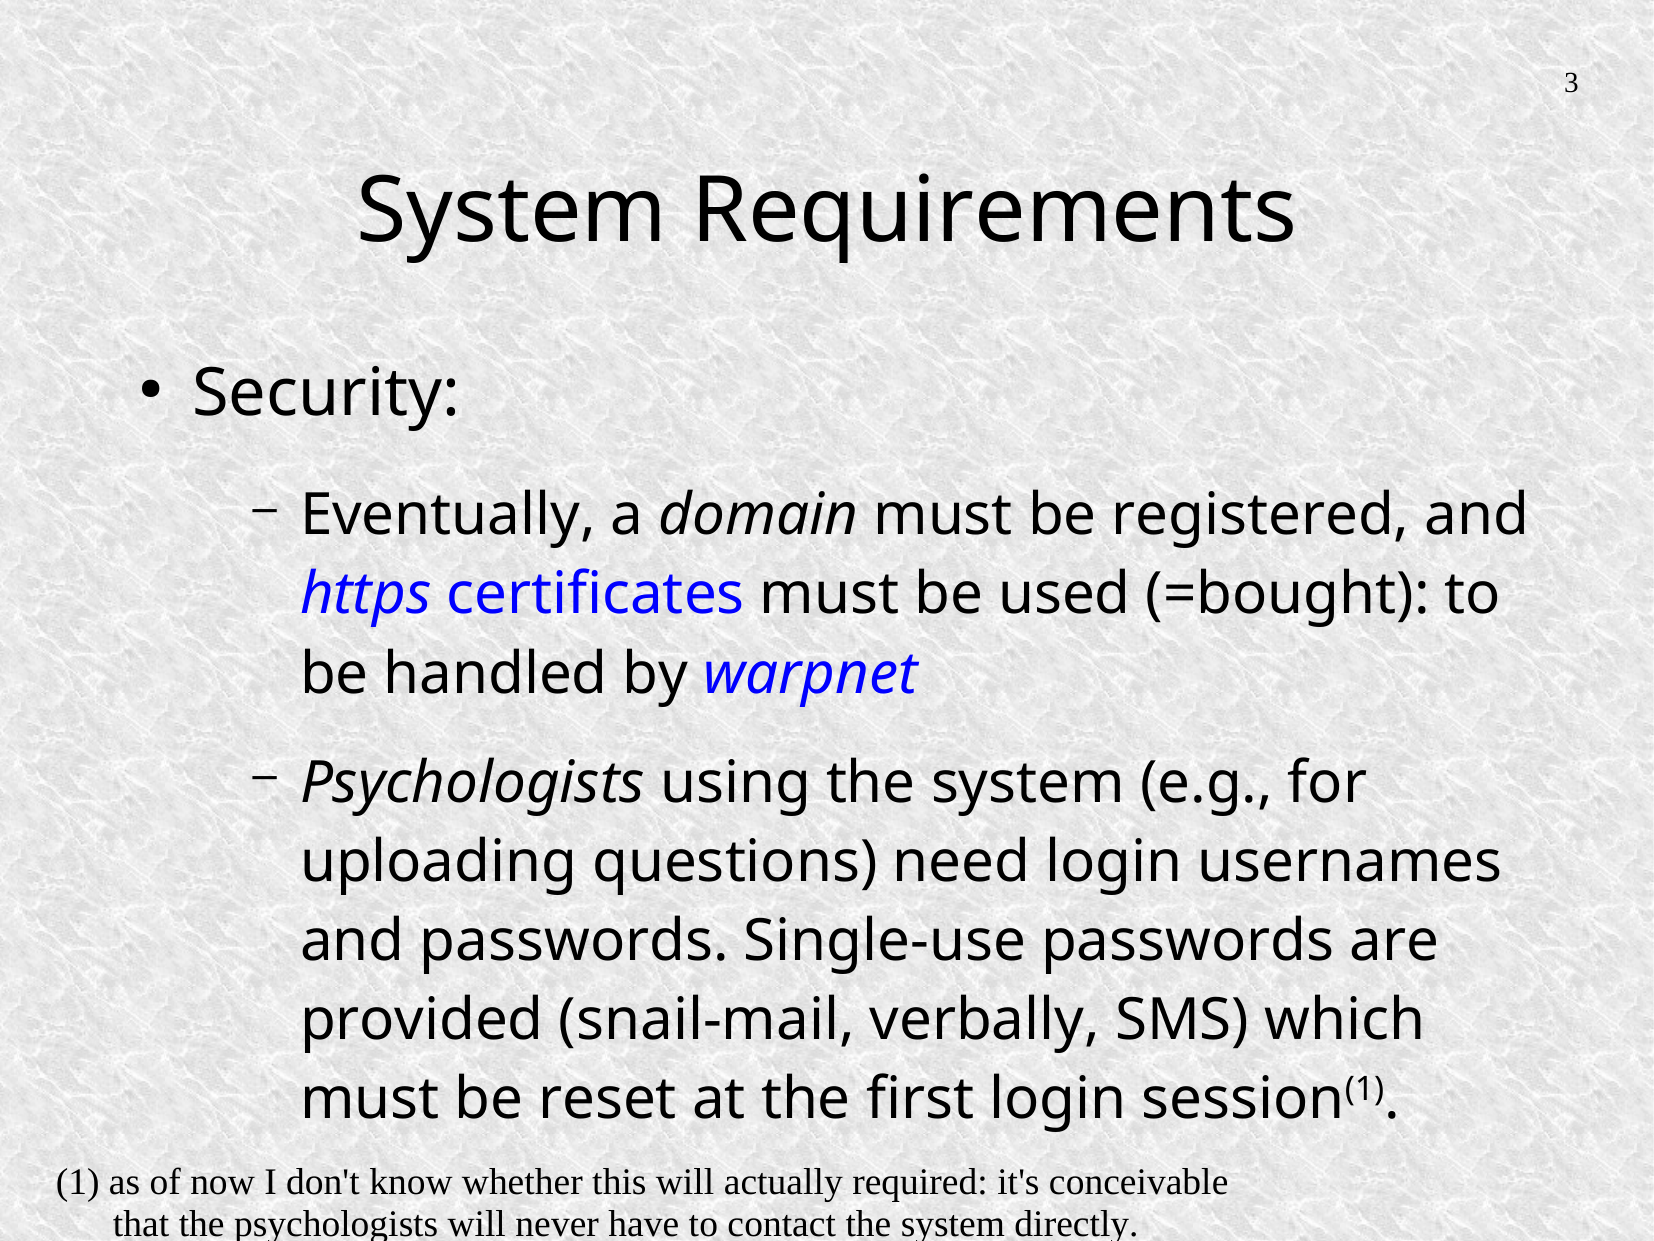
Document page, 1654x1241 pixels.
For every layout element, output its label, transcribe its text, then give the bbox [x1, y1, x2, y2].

list Security: Eventually, a domain must be registered, and https certificates must be used (=bought): to be handled by warpnet Psychologists using the system (e.g., for uploading questions) need login usernames and passwords. Single-use passwords are provided (snail-mail, verbally, SMS) which must be reset at the first login session(1). [121, 344, 1534, 1126]
picture [0, 0, 1654, 1241]
text_box (1) as of now I don't know whether this will actually required: it's conceivable that the psychologists will never have to contact the system directly. [55, 1161, 1231, 1241]
title System Requirements [121, 102, 1534, 310]
